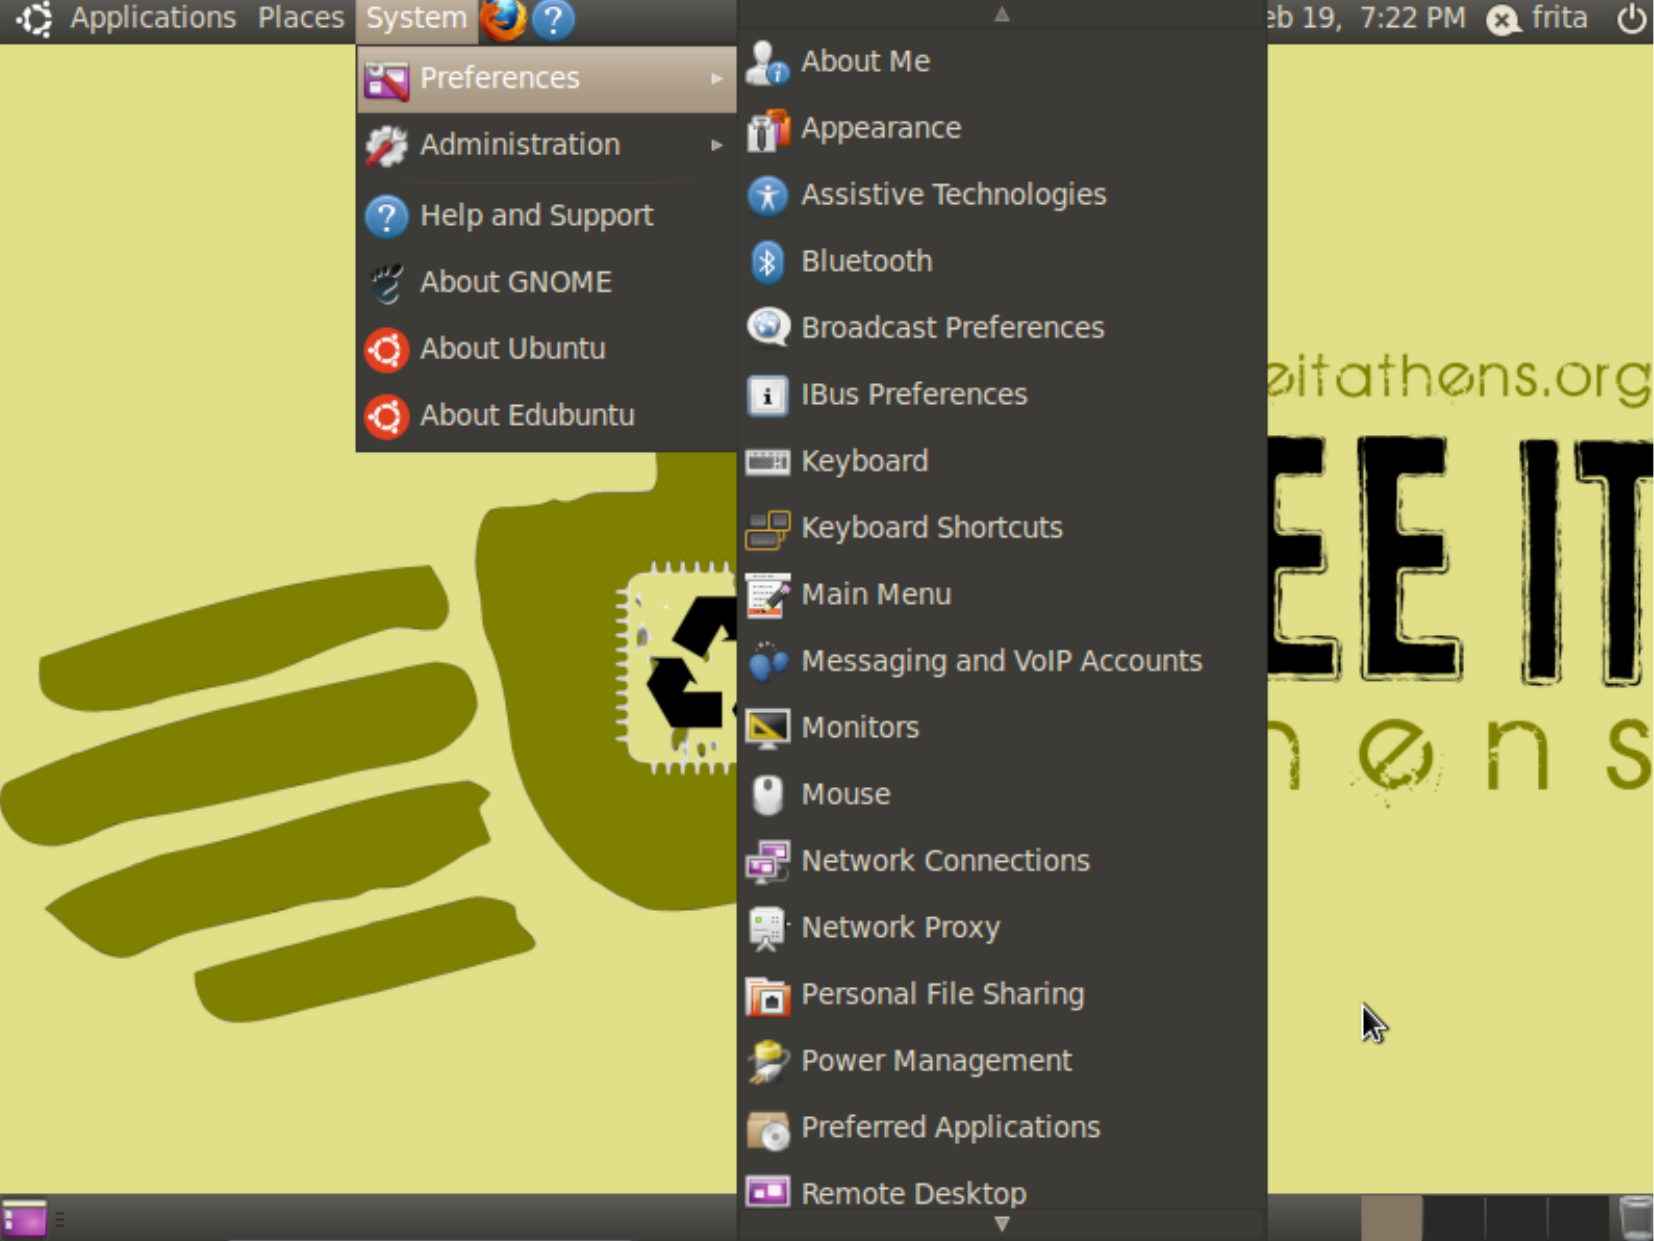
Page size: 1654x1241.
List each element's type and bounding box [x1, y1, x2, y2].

picture [0, 0, 1654, 1241]
text_box [225, 1237, 638, 1241]
